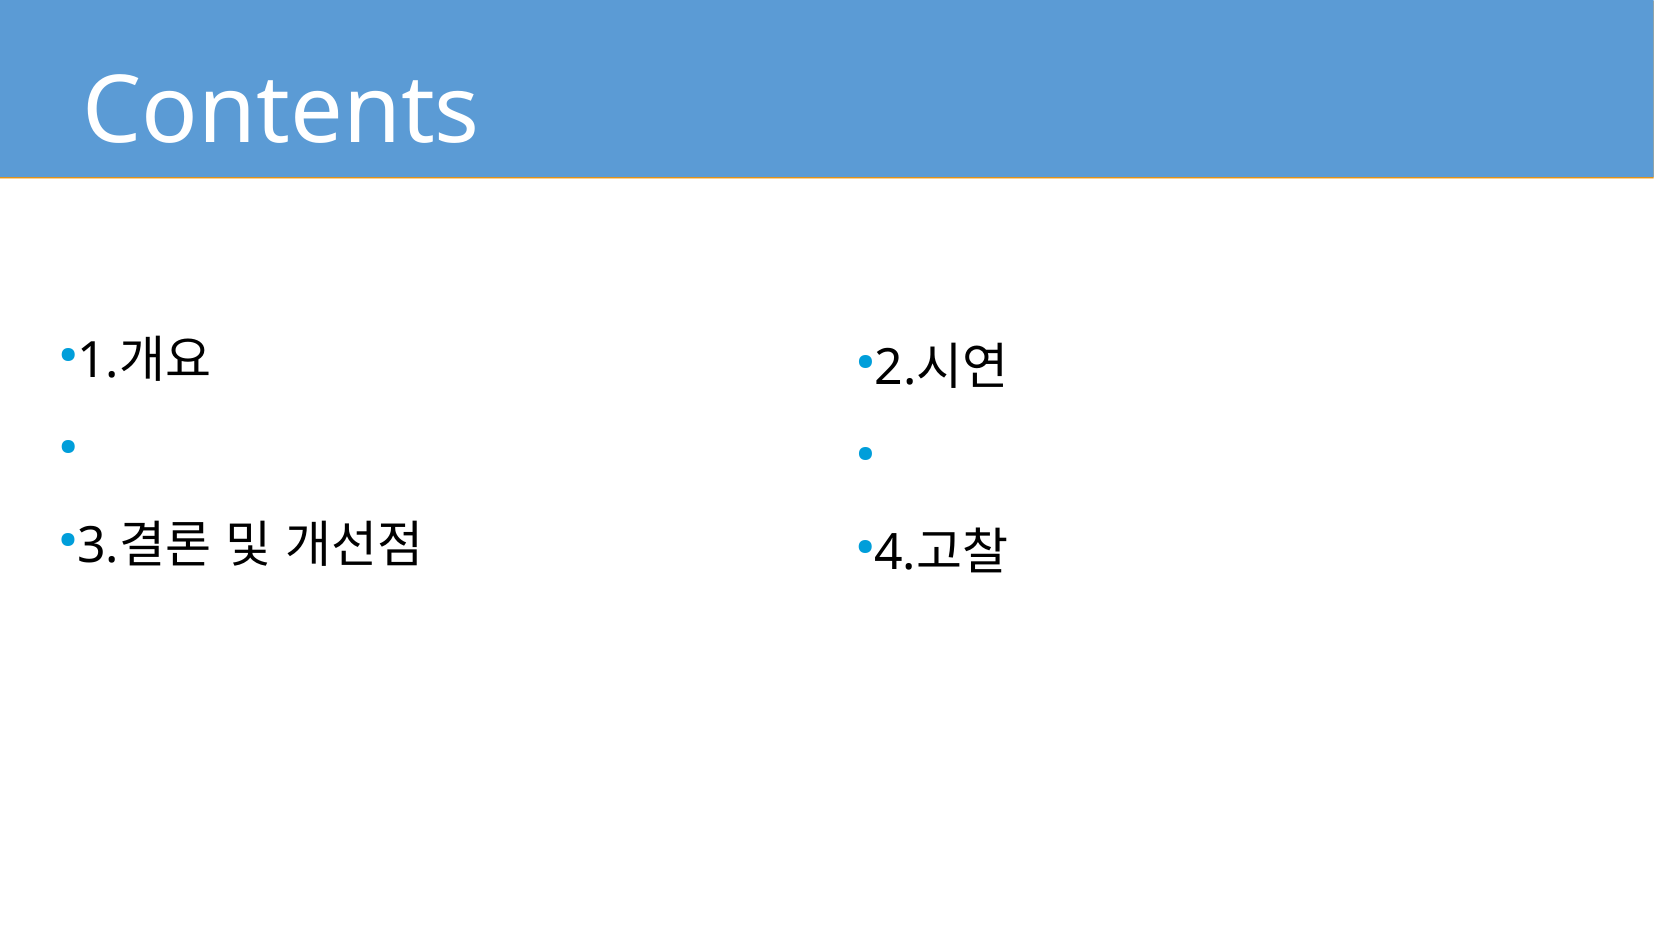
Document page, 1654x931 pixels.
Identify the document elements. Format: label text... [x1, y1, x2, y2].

title Contents [82, 14, 1571, 171]
list 2.시연 4.고찰 [856, 236, 1601, 811]
list 1.개요 3.결론 및 개선점 [59, 229, 804, 805]
